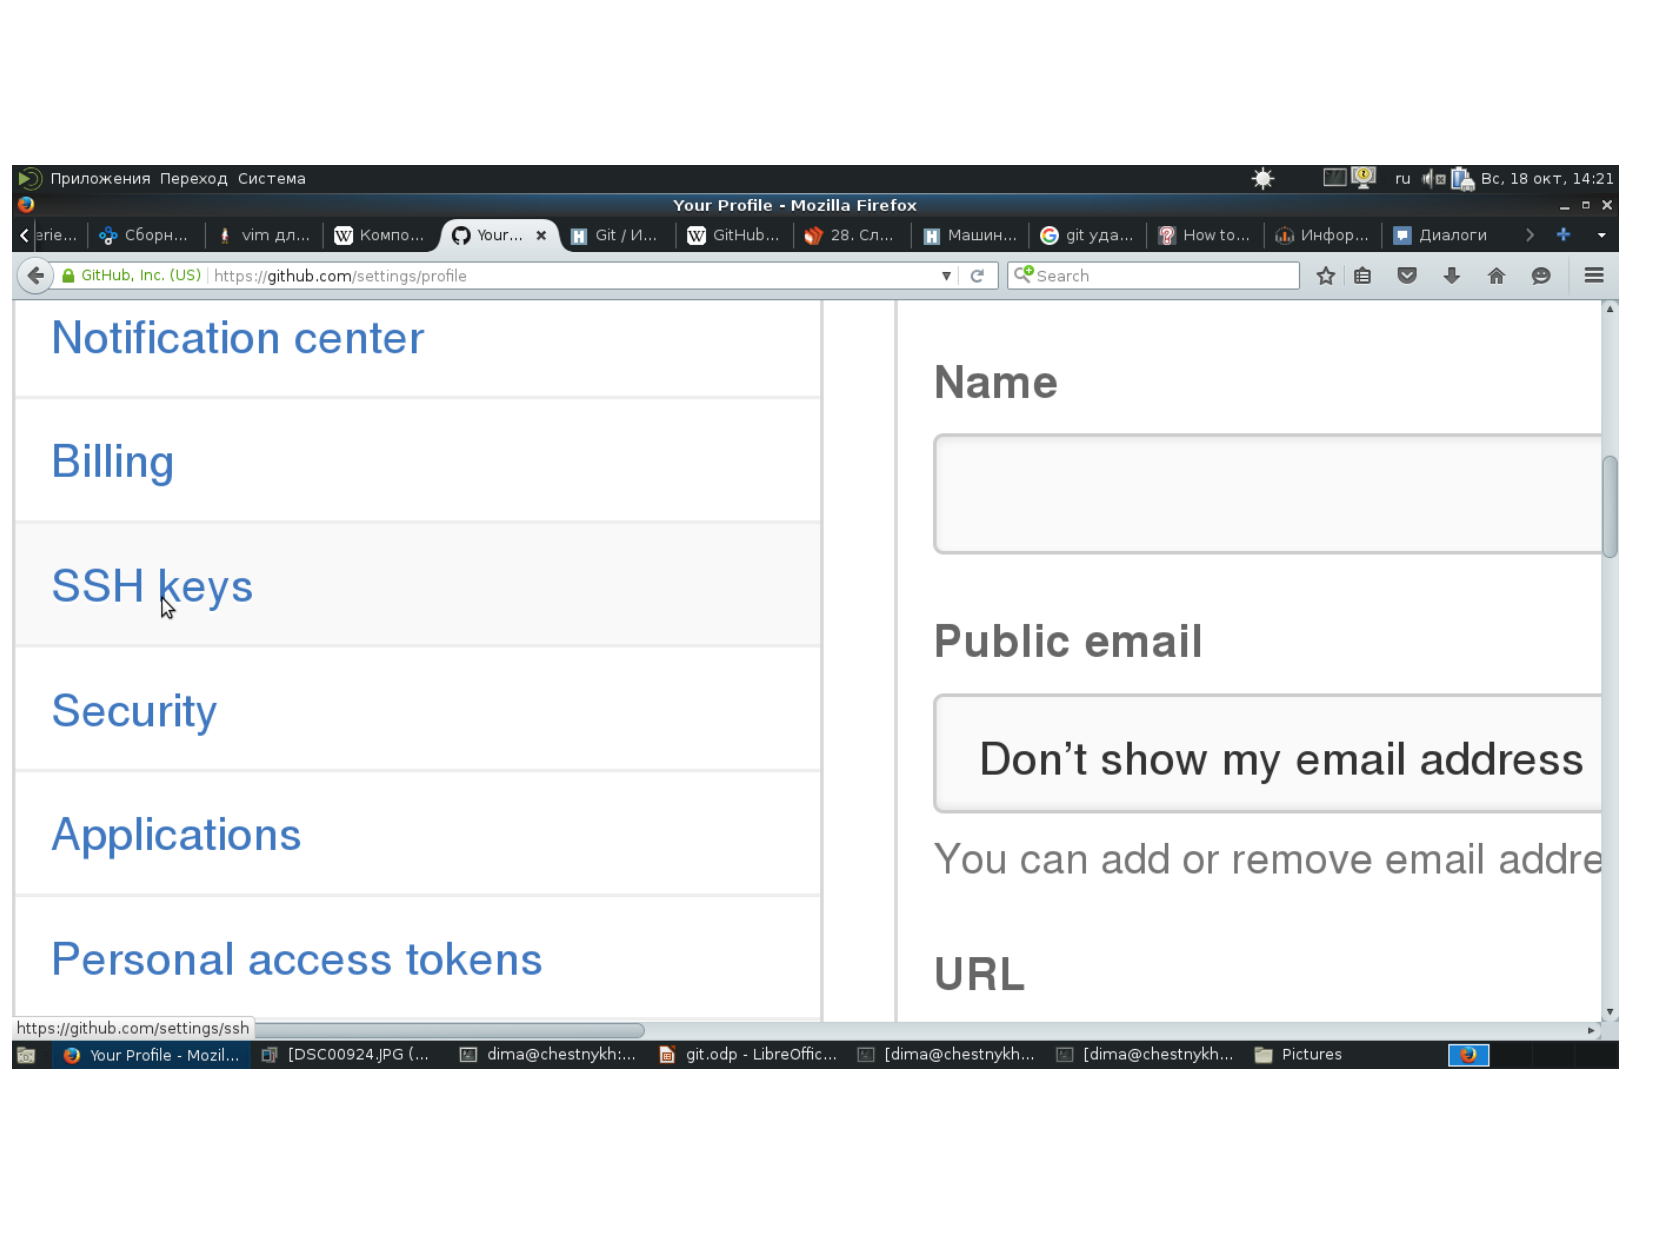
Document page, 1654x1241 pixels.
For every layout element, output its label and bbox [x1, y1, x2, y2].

picture [12, 165, 1619, 1069]
